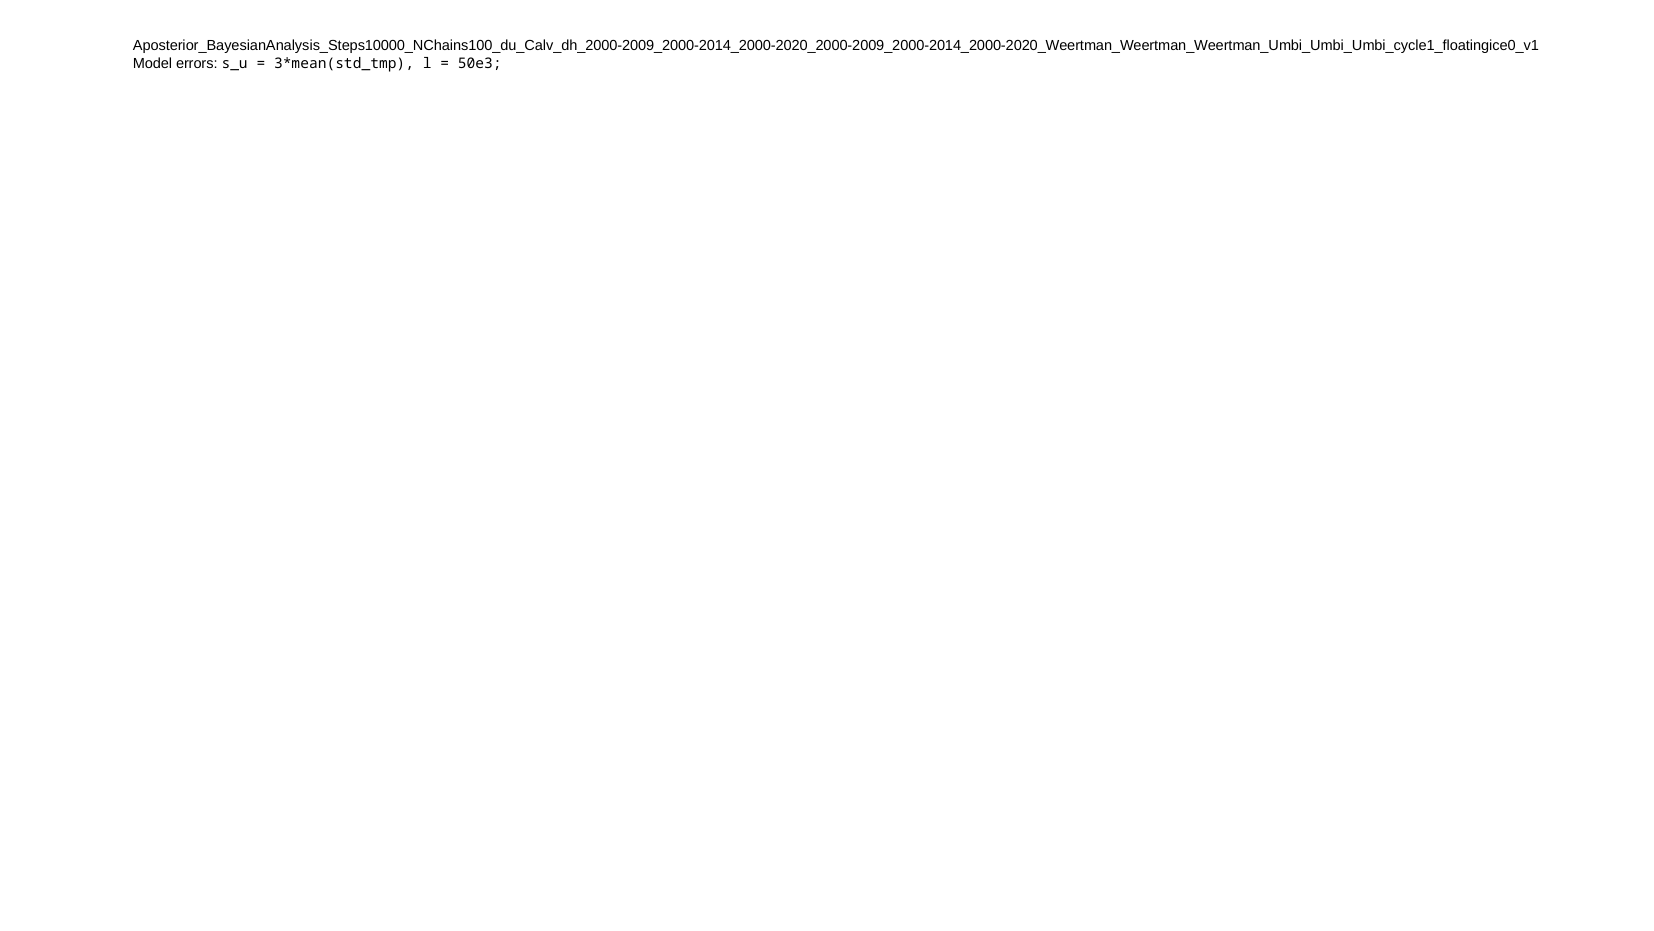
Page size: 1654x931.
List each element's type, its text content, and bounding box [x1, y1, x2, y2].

text_box Aposterior_BayesianAnalysis_Steps10000_NChains100_du_Calv_dh_2000-2009_2000-2014_2000-2020_2000-2009_2000-2014_2000-2020_Weertman_Weertman_Weertman_Umbi_Umbi_Umbi_cycle1_floatingice0_v1 Model errors: s_u = 3*mean(std_tmp), l = 50e3; [118, 29, 1615, 171]
